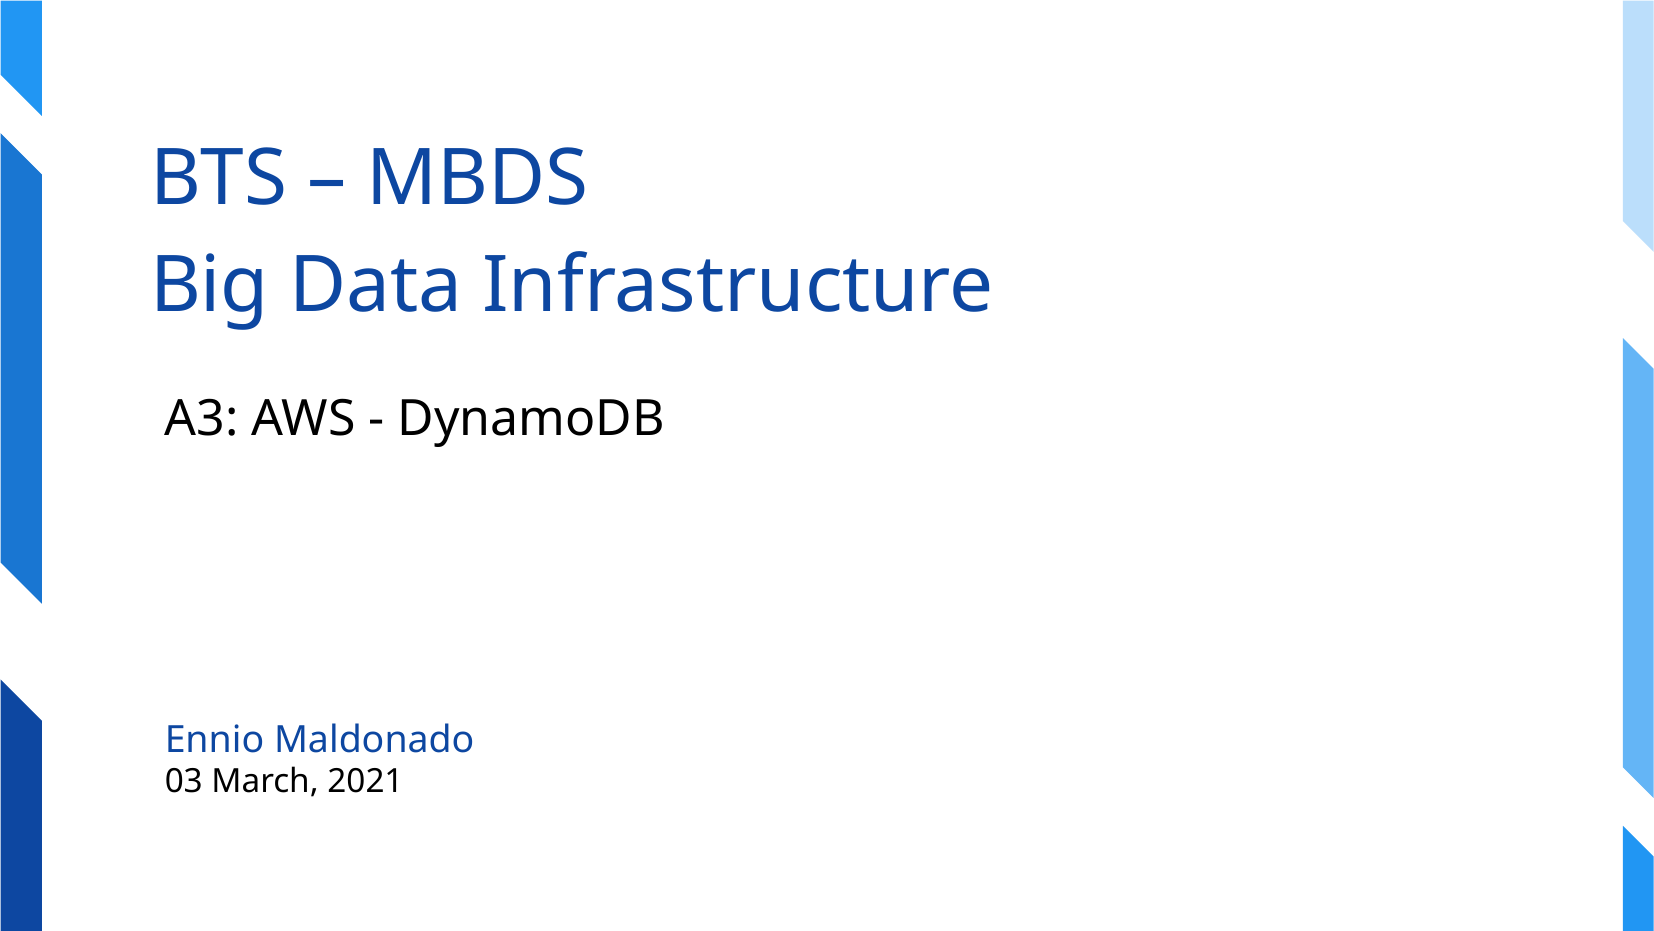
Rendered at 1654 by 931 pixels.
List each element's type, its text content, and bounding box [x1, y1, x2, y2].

text_box Ennio Maldonado [150, 705, 503, 768]
text_box 03 March, 2021 [150, 750, 487, 807]
text_box A3: AWS - DynamoDB [150, 375, 975, 453]
title BTS – MBDS Big Data Infrastructure [150, 136, 1501, 319]
